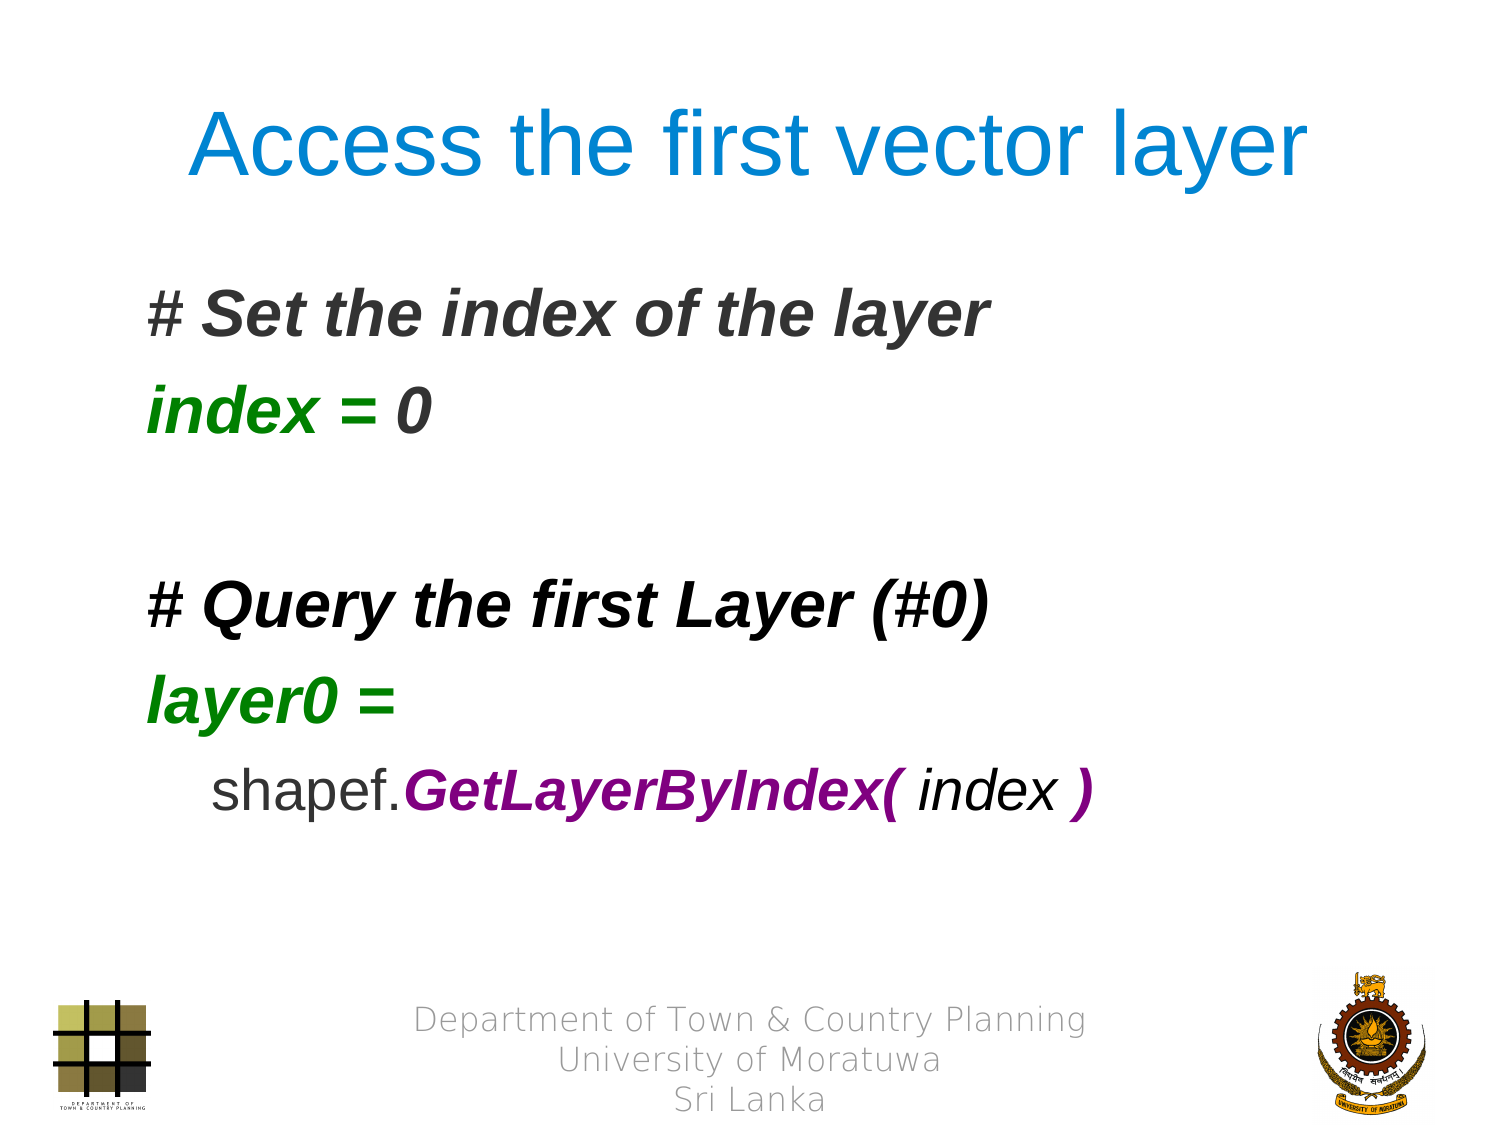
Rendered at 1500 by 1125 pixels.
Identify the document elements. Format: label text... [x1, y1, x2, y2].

picture [53, 1000, 151, 1110]
list # Set the index of the layer index = 0 # Query the first Layer (#0) layer0 = shapef.GetLayerByIndex( index ) [75, 262, 1426, 916]
title Access the first vector layer [75, 45, 1426, 233]
picture [1312, 966, 1435, 1125]
